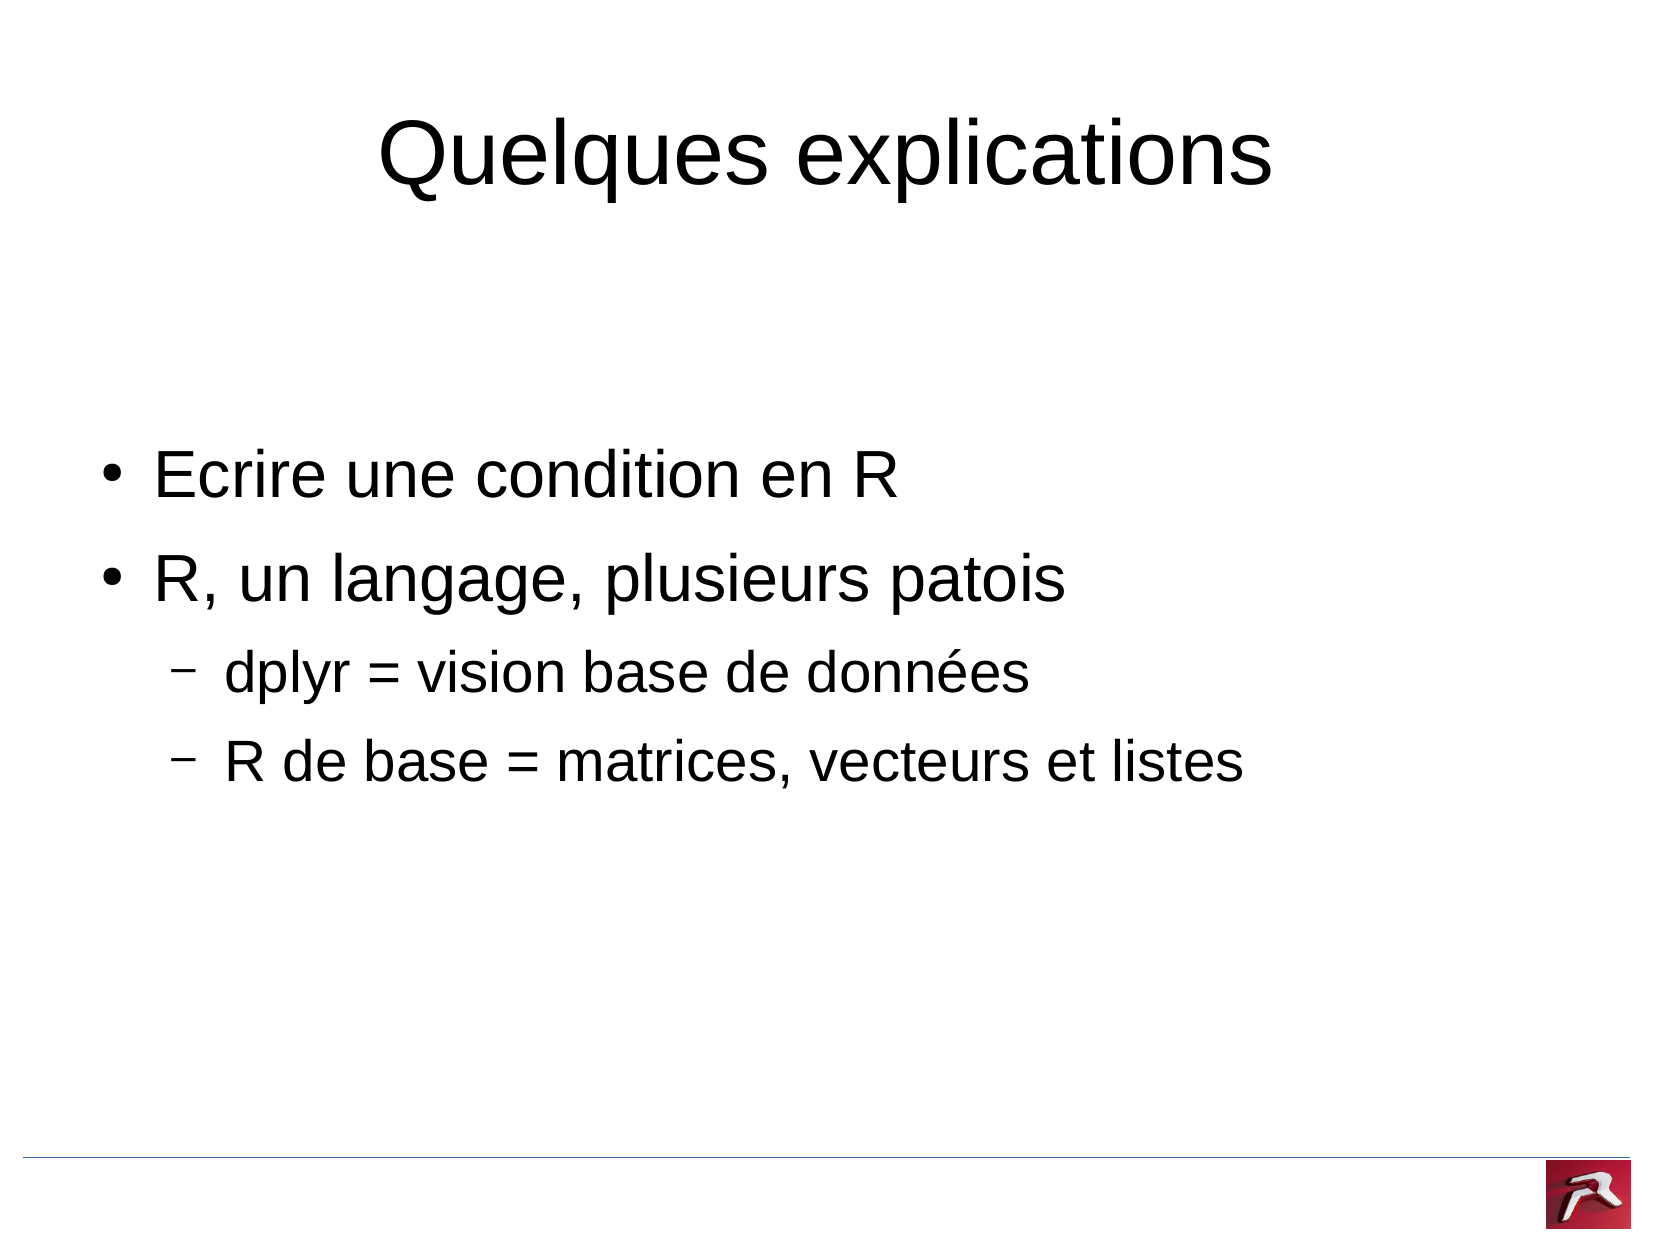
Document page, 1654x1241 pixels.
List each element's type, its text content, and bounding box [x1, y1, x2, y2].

picture [1546, 1160, 1631, 1229]
list Ecrire une condition en R R, un langage, plusieurs patois dplyr = vision base de données R de base = matrices, vecteurs et listes [82, 437, 1571, 1157]
title Quelques explications [82, 49, 1571, 257]
